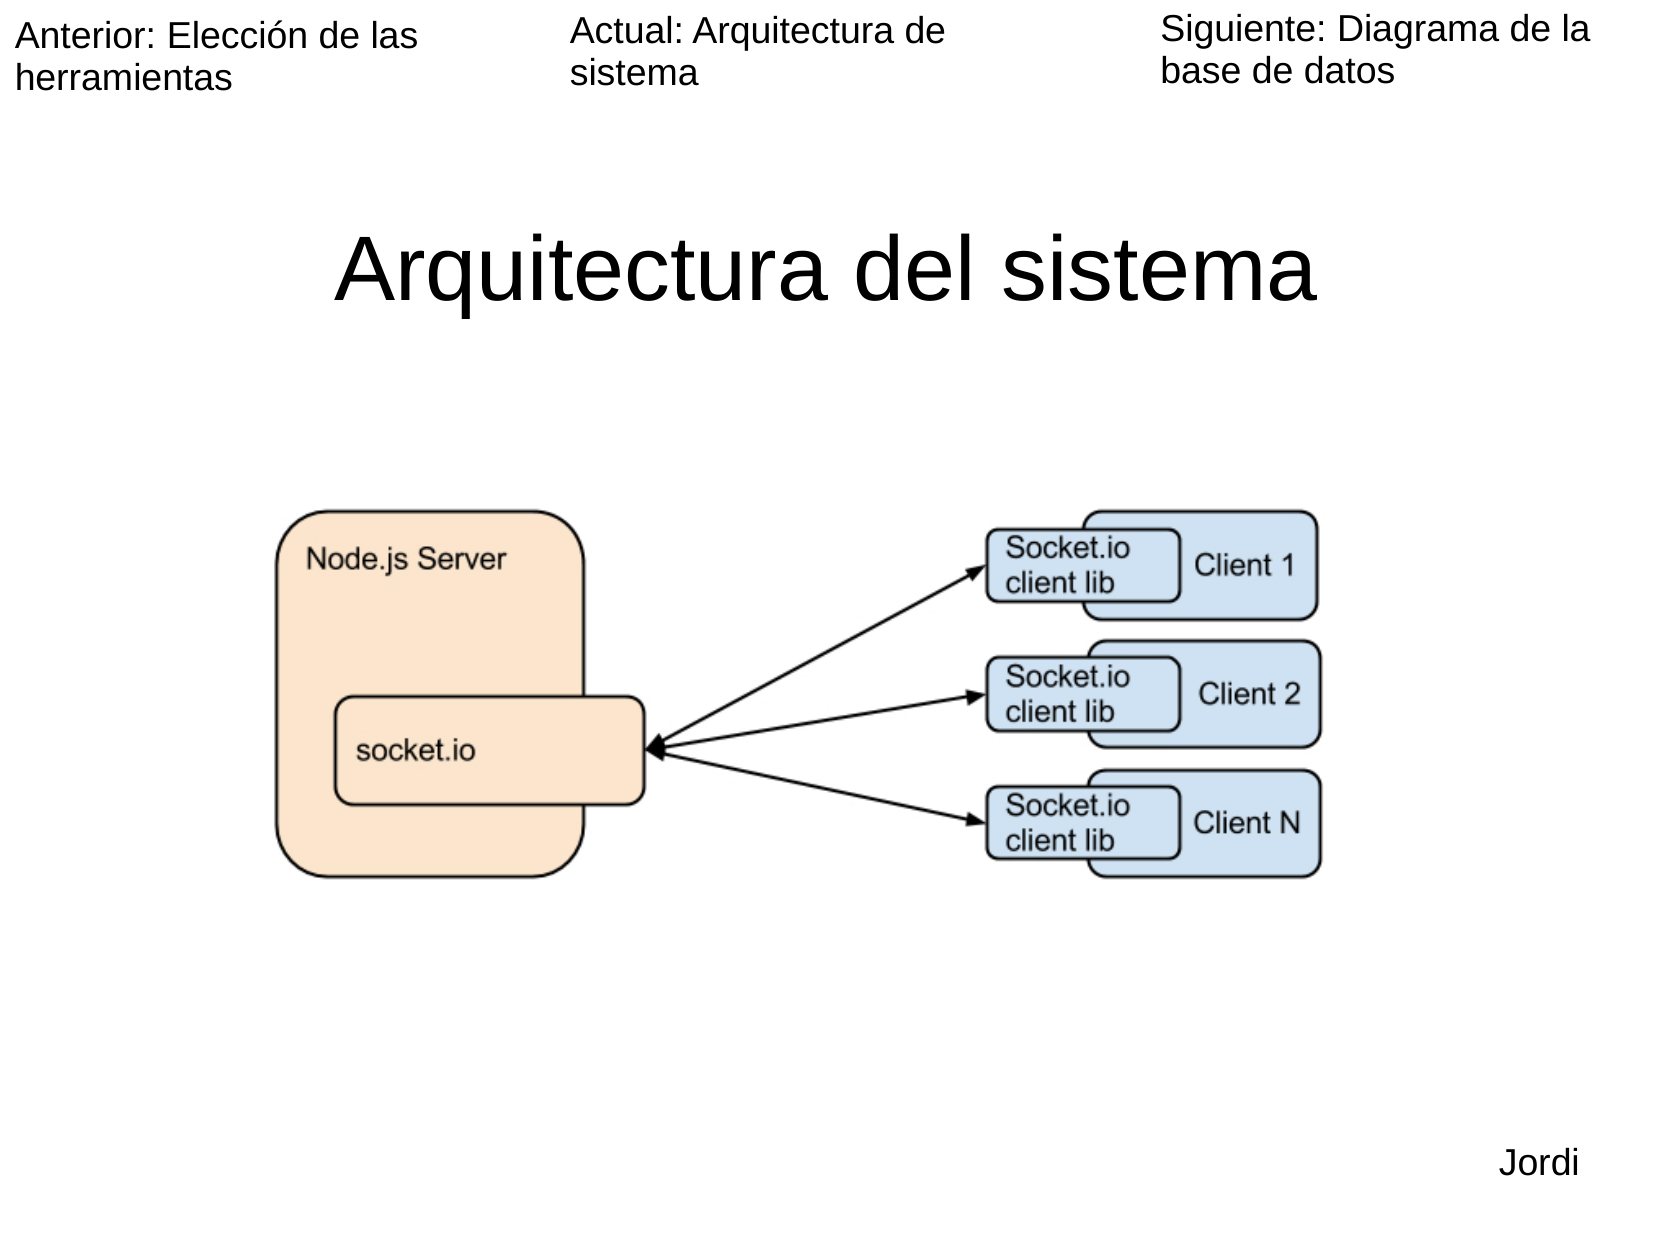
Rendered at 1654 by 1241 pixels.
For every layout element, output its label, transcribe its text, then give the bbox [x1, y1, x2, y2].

picture [206, 483, 1382, 922]
text_box Siguiente: Diagrama de la base de datos [1145, 0, 1642, 99]
title Arquitectura del sistema [82, 165, 1571, 373]
text_box Anterior: Elección de las herramientas [0, 6, 461, 106]
text_box Actual: Arquitectura de sistema [555, 2, 1016, 102]
text_box Jordi [1346, 1133, 1595, 1191]
